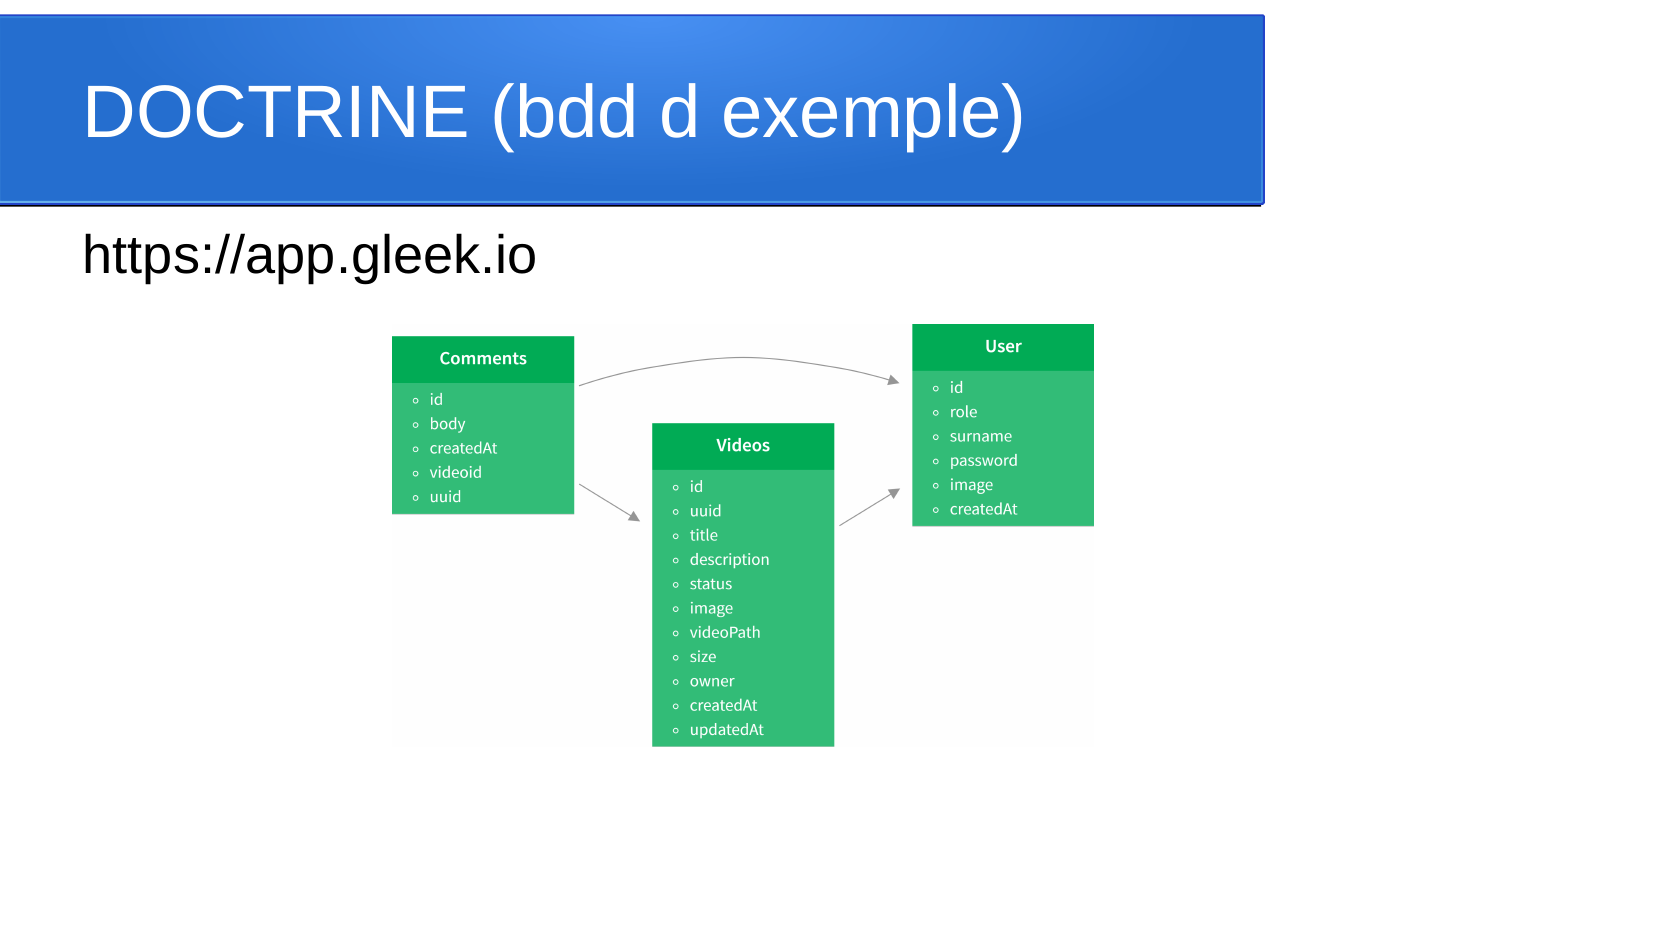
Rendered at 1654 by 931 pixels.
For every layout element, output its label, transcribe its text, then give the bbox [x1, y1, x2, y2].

list https://app.gleek.io [82, 224, 1571, 764]
title DOCTRINE (bdd d exemple) [82, 35, 1235, 189]
picture [392, 324, 1094, 747]
